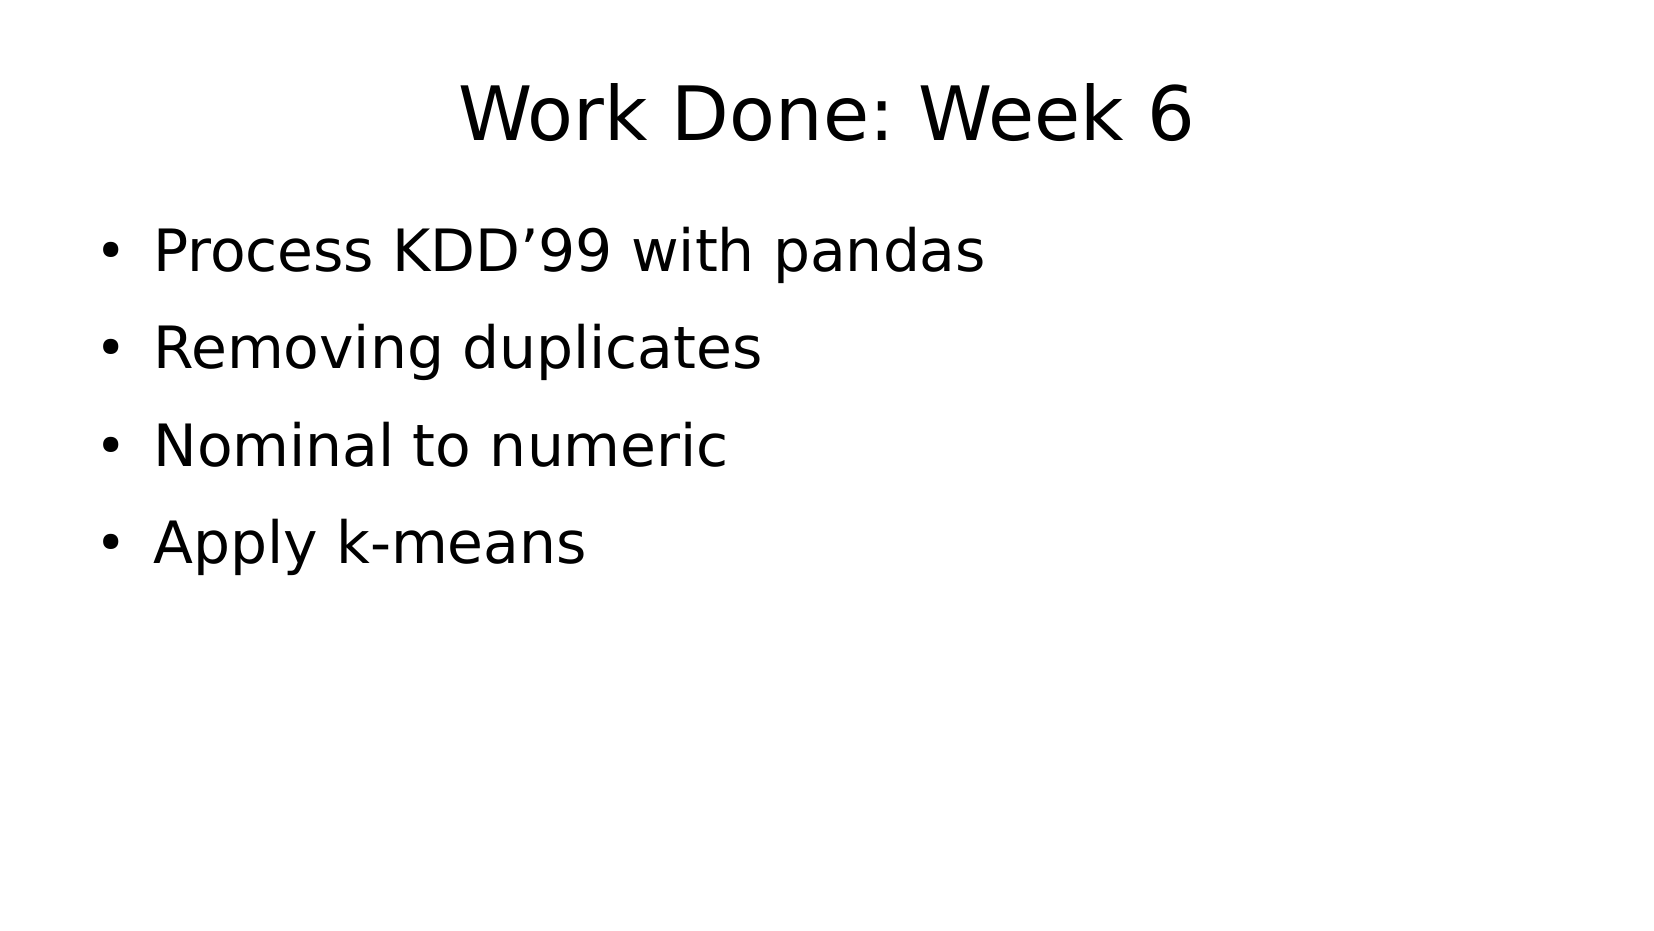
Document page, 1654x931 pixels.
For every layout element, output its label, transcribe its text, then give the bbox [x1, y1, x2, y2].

list Process KDD’99 with pandas Removing duplicates Nominal to numeric Apply k-means [82, 217, 1571, 758]
title Work Done: Week 6 [82, 37, 1571, 193]
